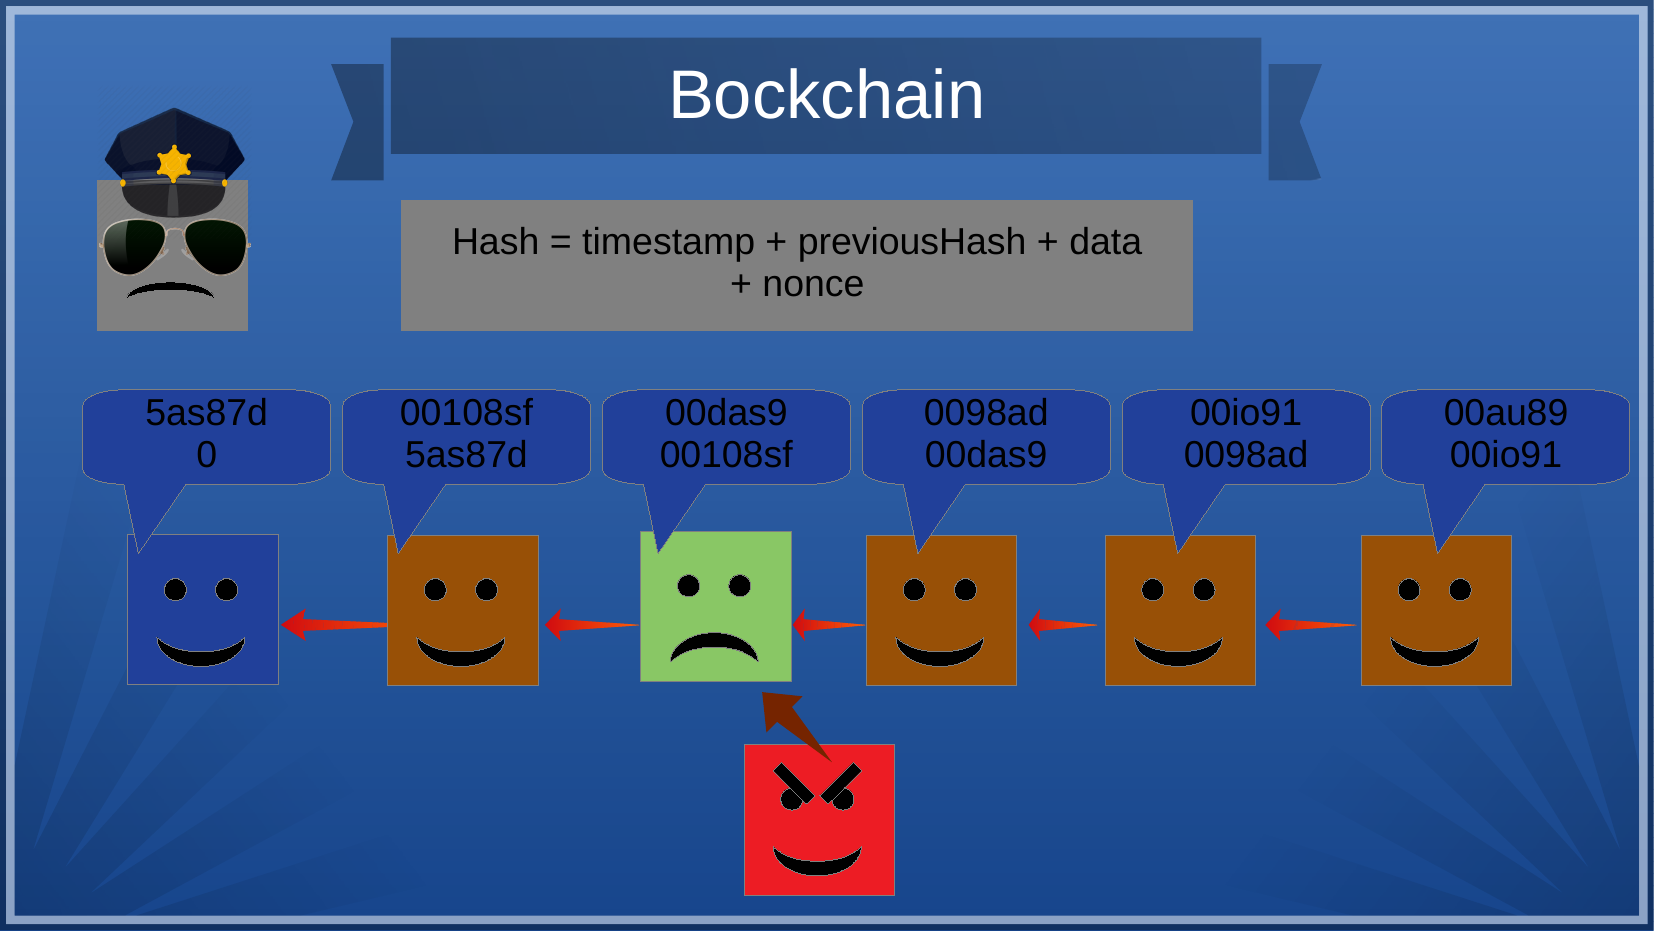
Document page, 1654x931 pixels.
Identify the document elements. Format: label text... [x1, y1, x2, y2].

text_box [640, 531, 792, 682]
text_box 00io91 0098ad [1122, 389, 1371, 554]
picture [1027, 606, 1099, 644]
text_box [1361, 535, 1512, 686]
text_box 5as87d 0 [82, 389, 331, 554]
title Bockchain [389, 35, 1264, 154]
text_box [97, 308, 248, 331]
picture [90, 85, 260, 308]
text_box [1105, 535, 1256, 686]
text_box 00das9 00108sf [602, 389, 851, 554]
text_box 0098ad 00das9 [862, 389, 1111, 554]
text_box [744, 744, 895, 896]
picture [791, 606, 867, 644]
picture [744, 673, 851, 781]
picture [279, 606, 387, 644]
text_box 00au89 00io91 [1381, 389, 1630, 554]
picture [543, 606, 641, 644]
text_box Hash = timestamp + previousHash + data + nonce [401, 200, 1193, 331]
picture [1263, 606, 1359, 644]
text_box [387, 535, 539, 686]
text_box [127, 534, 279, 685]
text_box [866, 535, 1017, 686]
text_box 00108sf 5as87d [342, 389, 591, 554]
